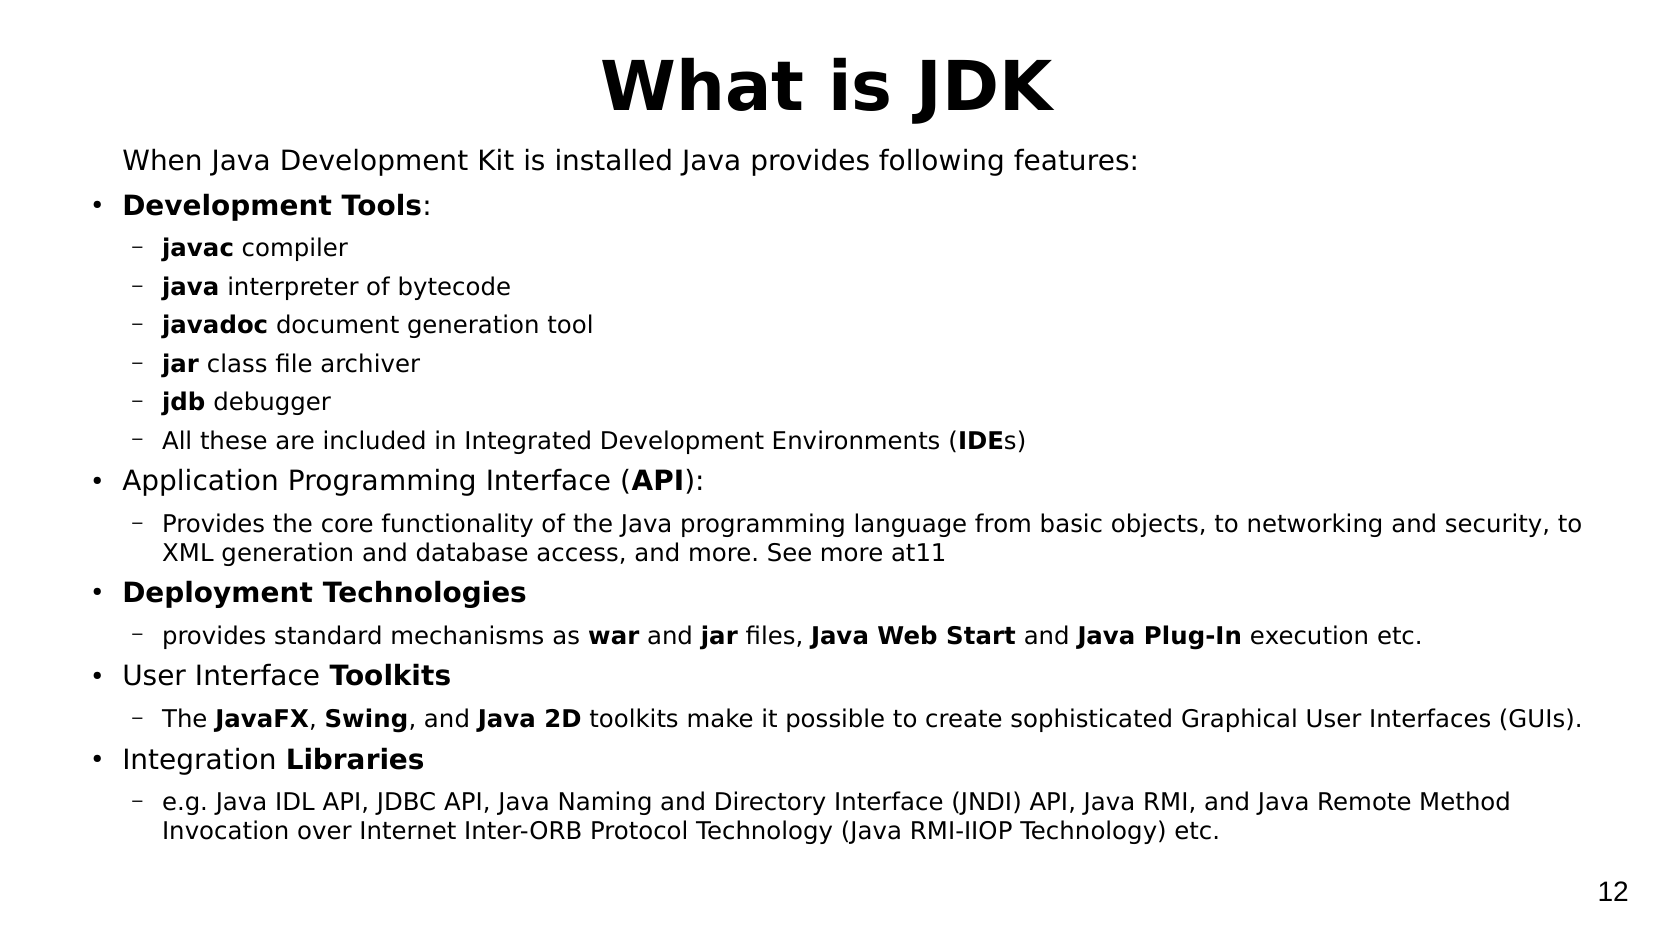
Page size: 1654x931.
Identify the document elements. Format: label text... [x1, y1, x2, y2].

list When Java Development Kit is installed Java provides following features: Development Tools: javac compiler java interpreter of bytecode javadoc document generation tool jar class file archiver jdb debugger All these are included in Integrated Development Environments (IDEs) Application Programming Interface (API): Provides the core functionality of the Java programming language from basic objects, to networking and security, to XML generation and database access, and more. See more at11 Deployment Technologies provides standard mechanisms as war and jar files, Java Web Start and Java Plug-In execution etc. User Interface Toolkits The JavaFX, Swing, and Java 2D toolkits make it possible to create sophisticated Graphical User Interfaces (GUIs). Integration Libraries e.g. Java IDL API, JDBC API, Java Naming and Directory Interface (JNDI) API, Java RMI, and Java Remote Method Invocation over Internet Inter-ORB Protocol Technology (Java RMI-IIOP Technology) etc. [82, 144, 1593, 883]
title What is JDK [82, 37, 1571, 137]
